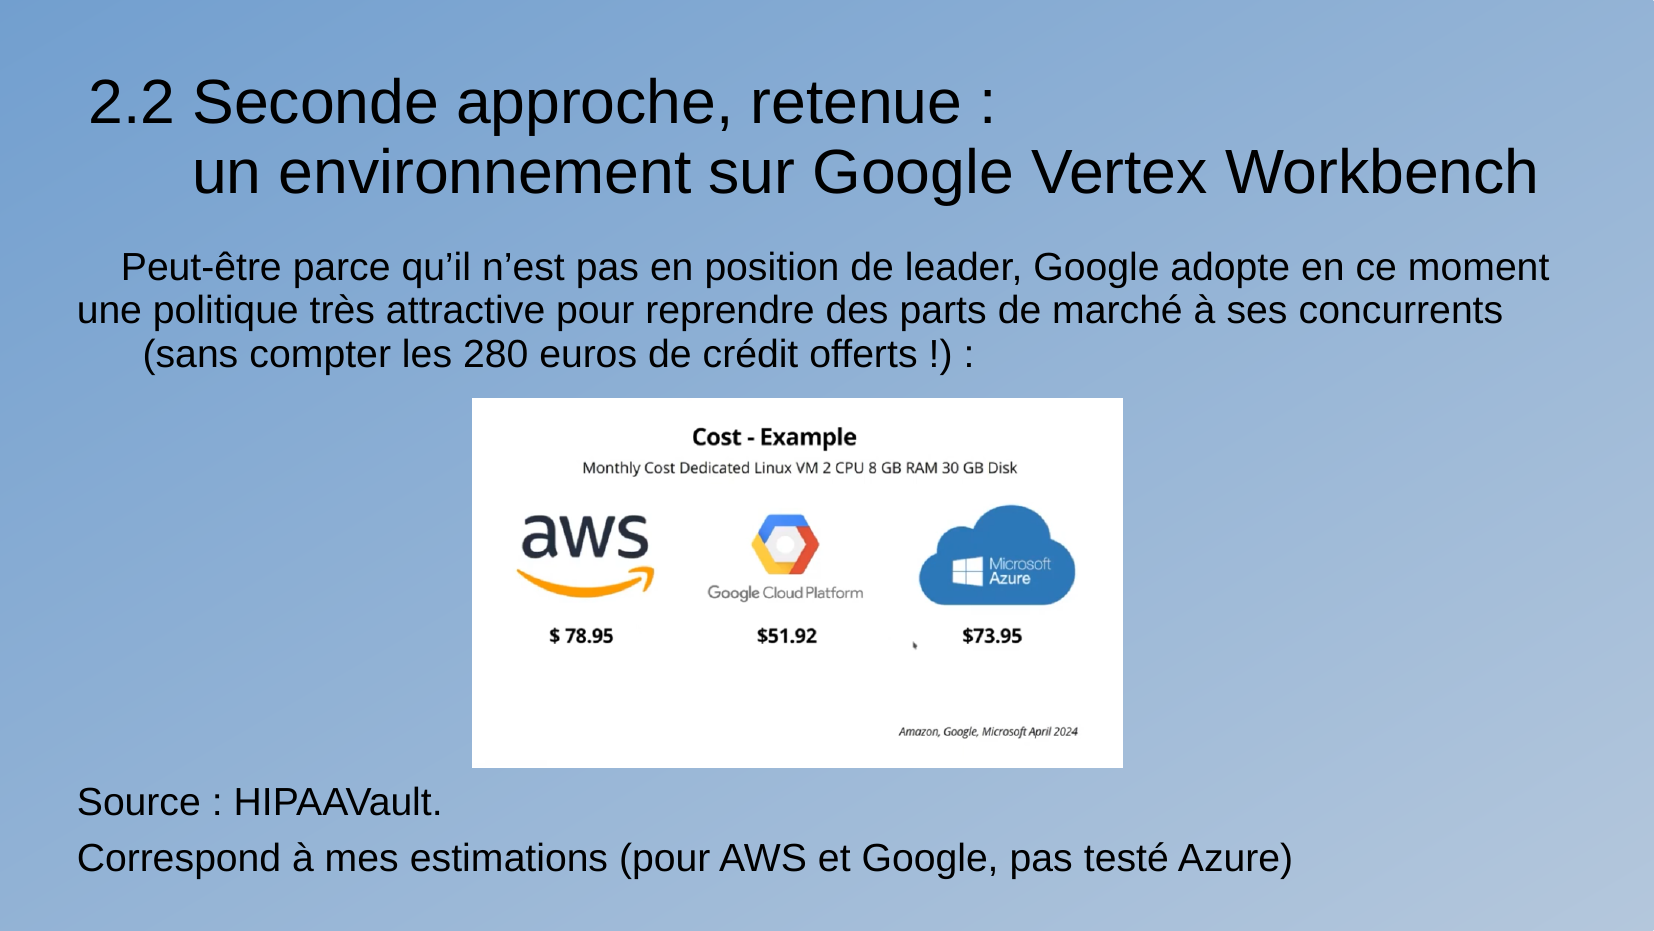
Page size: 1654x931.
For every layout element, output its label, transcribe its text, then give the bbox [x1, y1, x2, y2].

picture [472, 398, 1123, 768]
list Peut-être parce qu’il n’est pas en position de leader, Google adopte en ce moment une politique très attractive pour reprendre des parts de marché à ses concurrents (sans compter les 280 euros de crédit offerts !) : Source : HIPAAVault. Correspond à mes estimations (pour AWS et Google, pas testé Azure) [76, 244, 1565, 886]
title 2.2 Seconde approche, retenue : un environnement sur Google Vertex Workbench [88, 59, 1577, 215]
